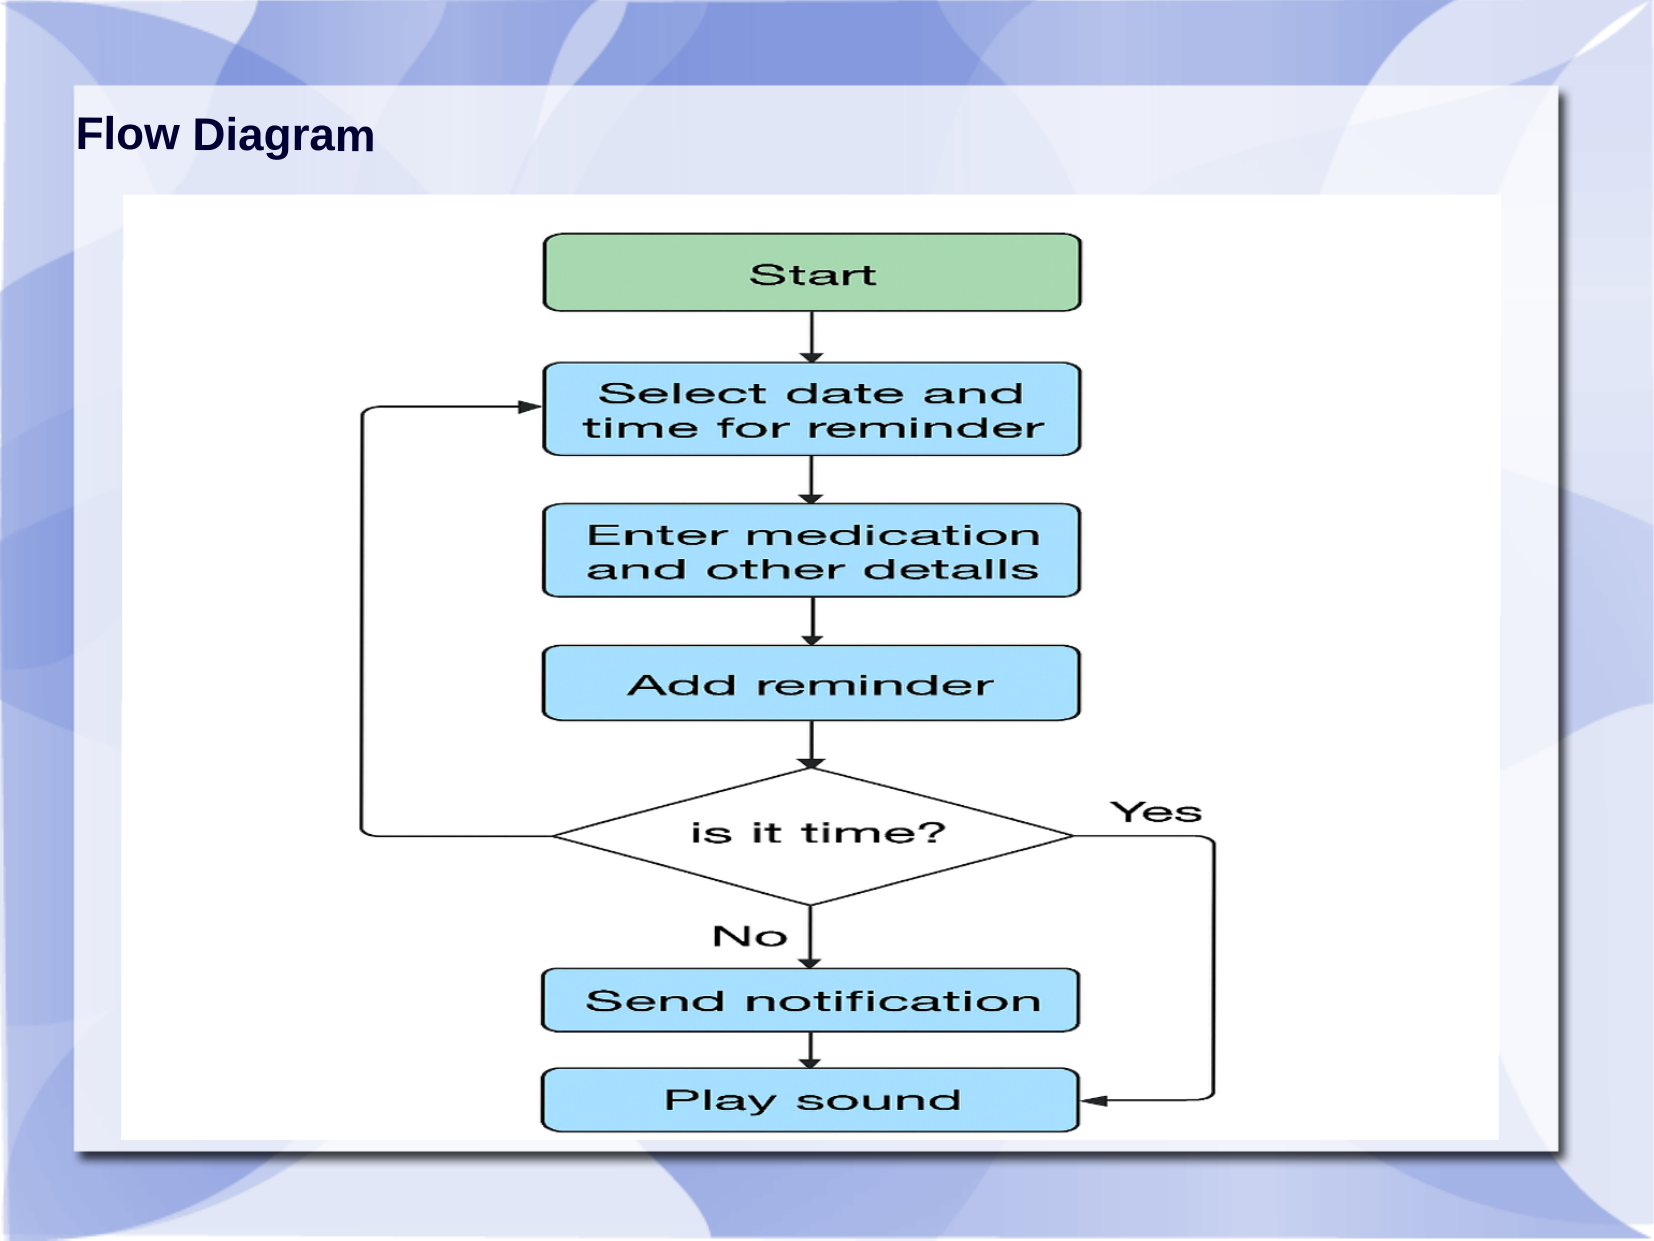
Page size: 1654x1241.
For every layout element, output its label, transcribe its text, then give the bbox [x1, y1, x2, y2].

title Flow Diagram [75, 30, 1565, 250]
picture [0, 0, 1654, 1241]
